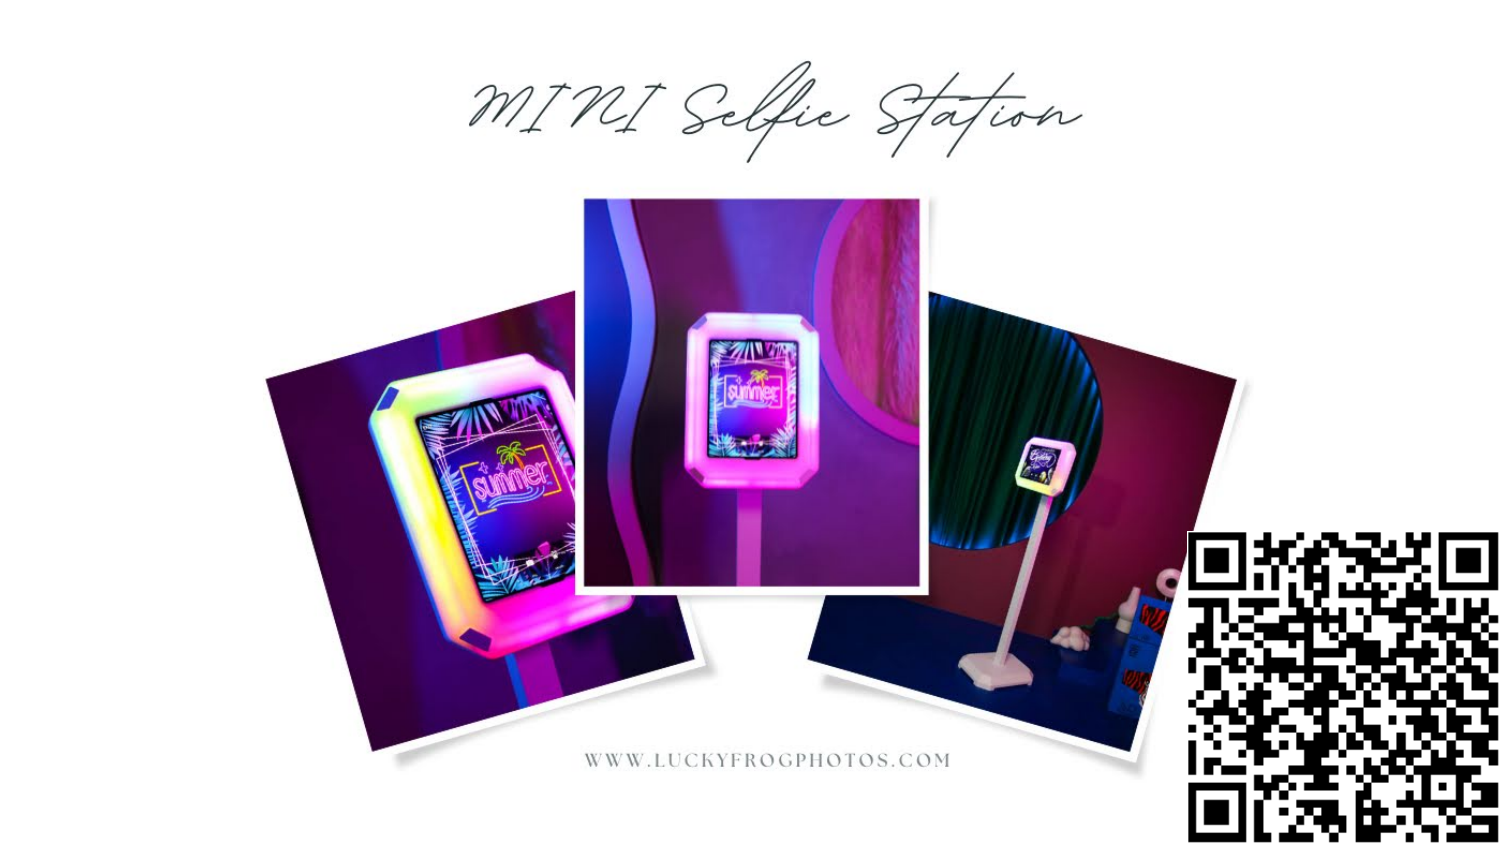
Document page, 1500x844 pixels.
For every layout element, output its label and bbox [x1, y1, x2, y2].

picture [246, 0, 1500, 844]
